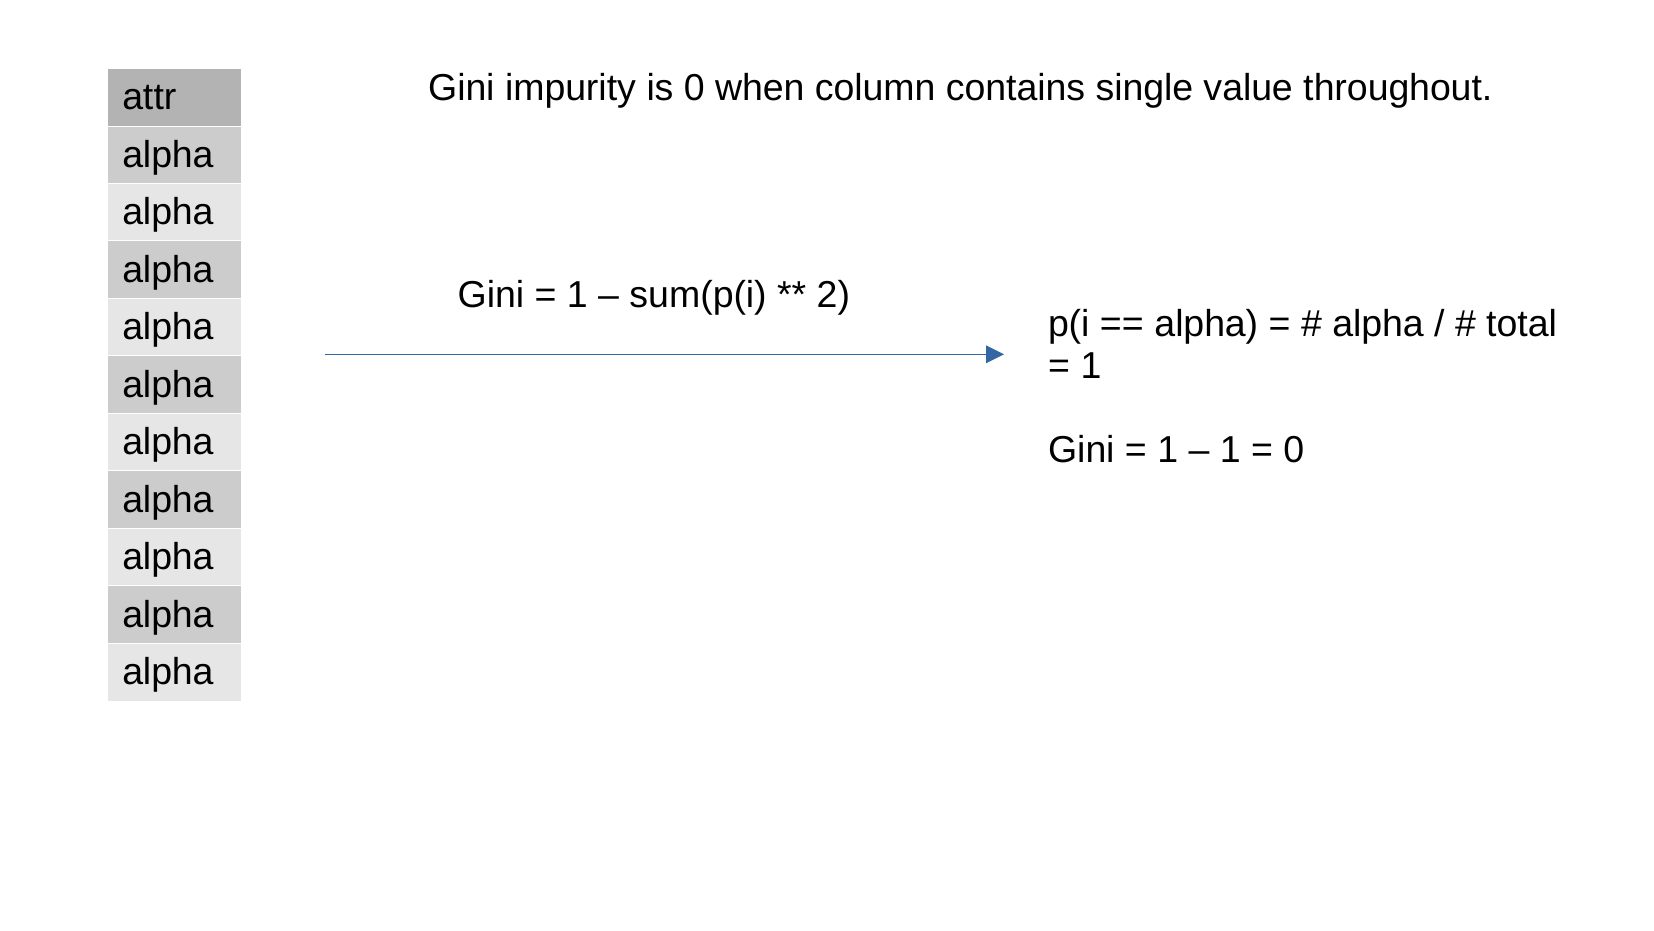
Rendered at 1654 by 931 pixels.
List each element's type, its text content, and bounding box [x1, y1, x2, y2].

text_box p(i == alpha) = # alpha / # total = 1 Gini = 1 – 1 = 0 [1033, 295, 1625, 521]
table_cell alpha [108, 414, 241, 470]
table_cell alpha [108, 299, 241, 355]
table_cell alpha [108, 529, 241, 585]
table_cell alpha [108, 241, 241, 298]
table_cell alpha [108, 471, 241, 528]
table_cell alpha [108, 127, 241, 183]
table_cell alpha [108, 184, 241, 240]
table_cell alpha [108, 586, 241, 643]
table_cell alpha [108, 644, 241, 701]
text_box Gini = 1 – sum(p(i) ** 2) [442, 265, 886, 365]
text_box Gini impurity is 0 when column contains single value throughout. [413, 59, 1508, 116]
table_header attr [108, 69, 241, 126]
table_cell alpha [108, 356, 241, 413]
